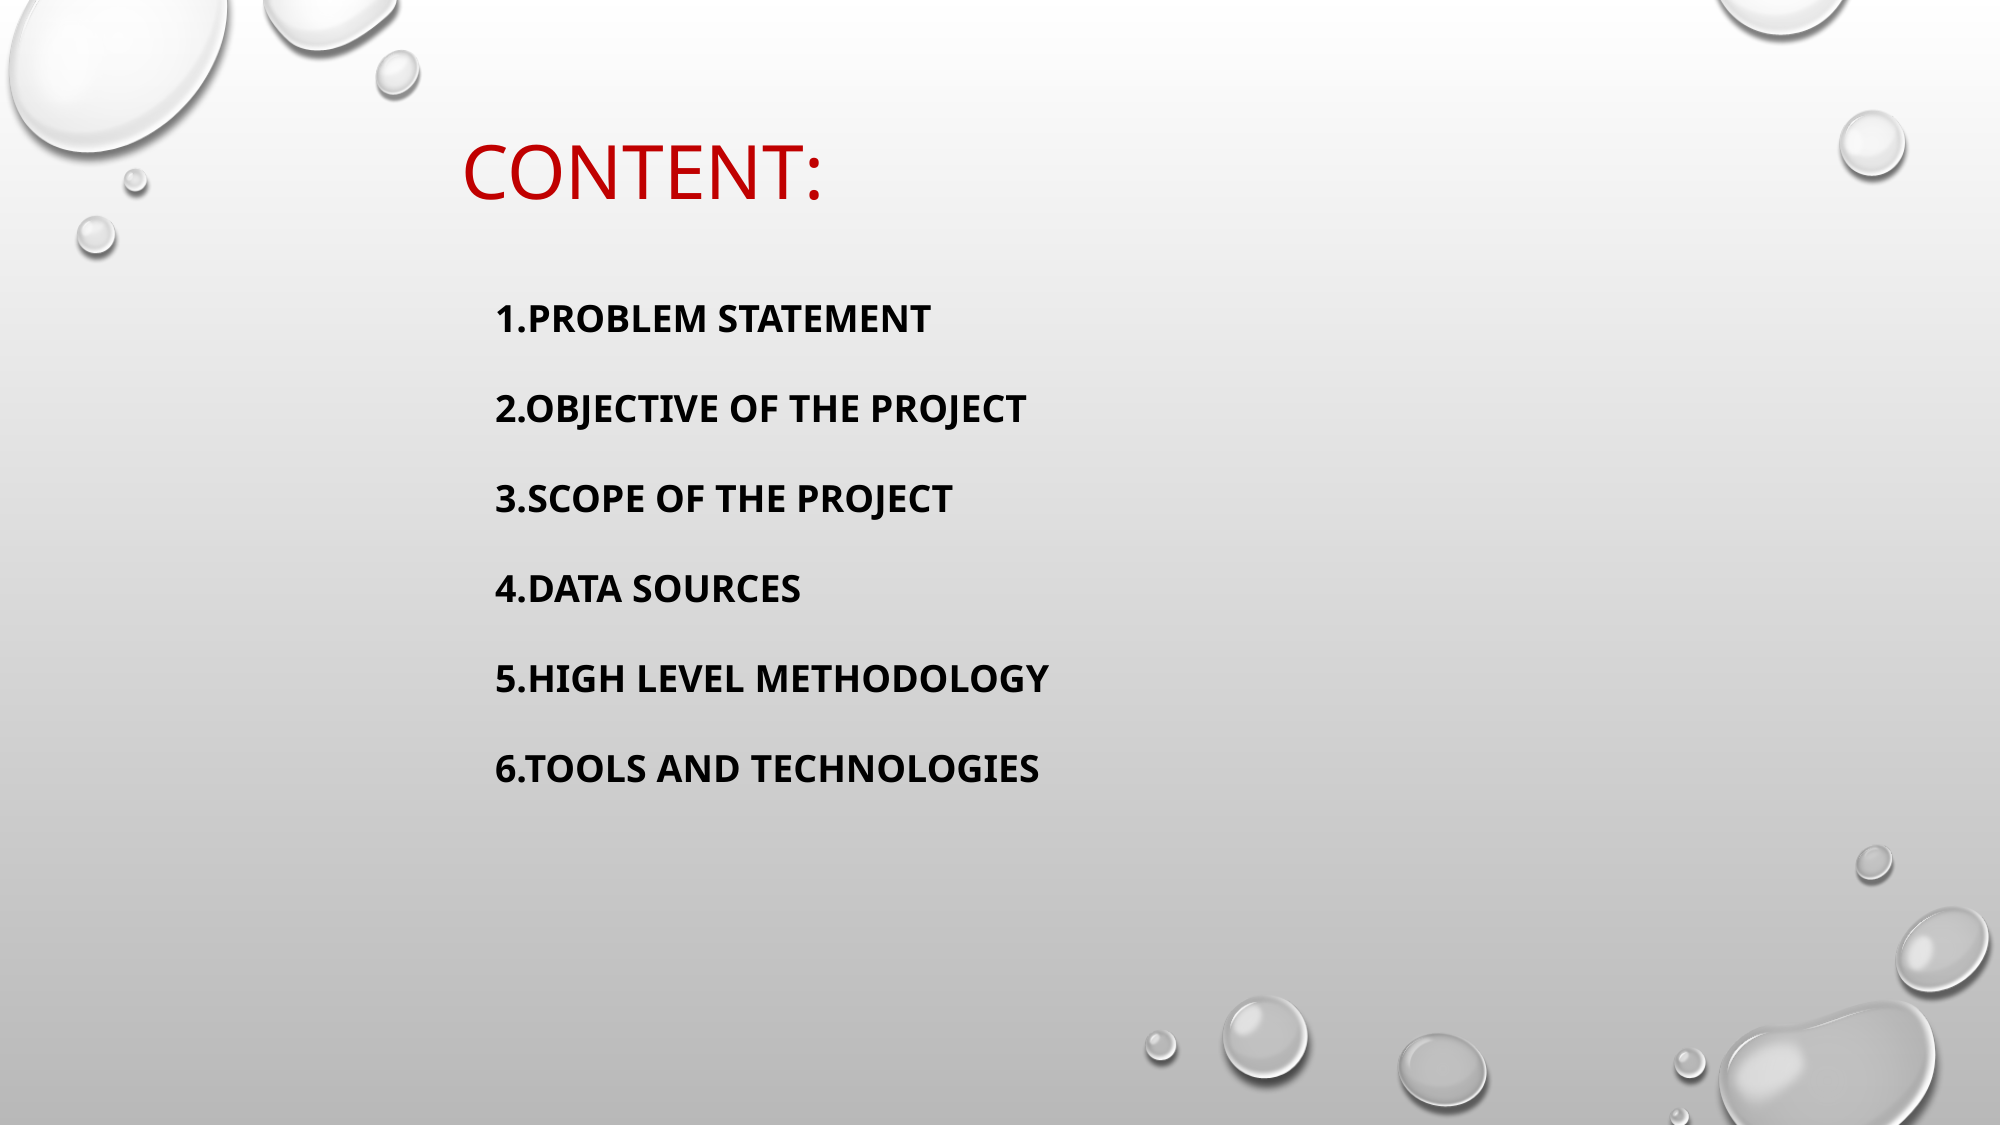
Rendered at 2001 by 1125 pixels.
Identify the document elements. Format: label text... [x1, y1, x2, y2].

list [149, 388, 1850, 950]
text_box 1.PROBLEM STATEMENT 2.OBJECTIVE OF THE PROJECT 3.SCOPE OF THE PROJECT 4.DATA SOURCES 5.HIGH LEVEL METHODOLOGY 6.TOOLS AND TECHNOLOGIES [479, 288, 1903, 803]
title Content: [0, 44, 1493, 306]
